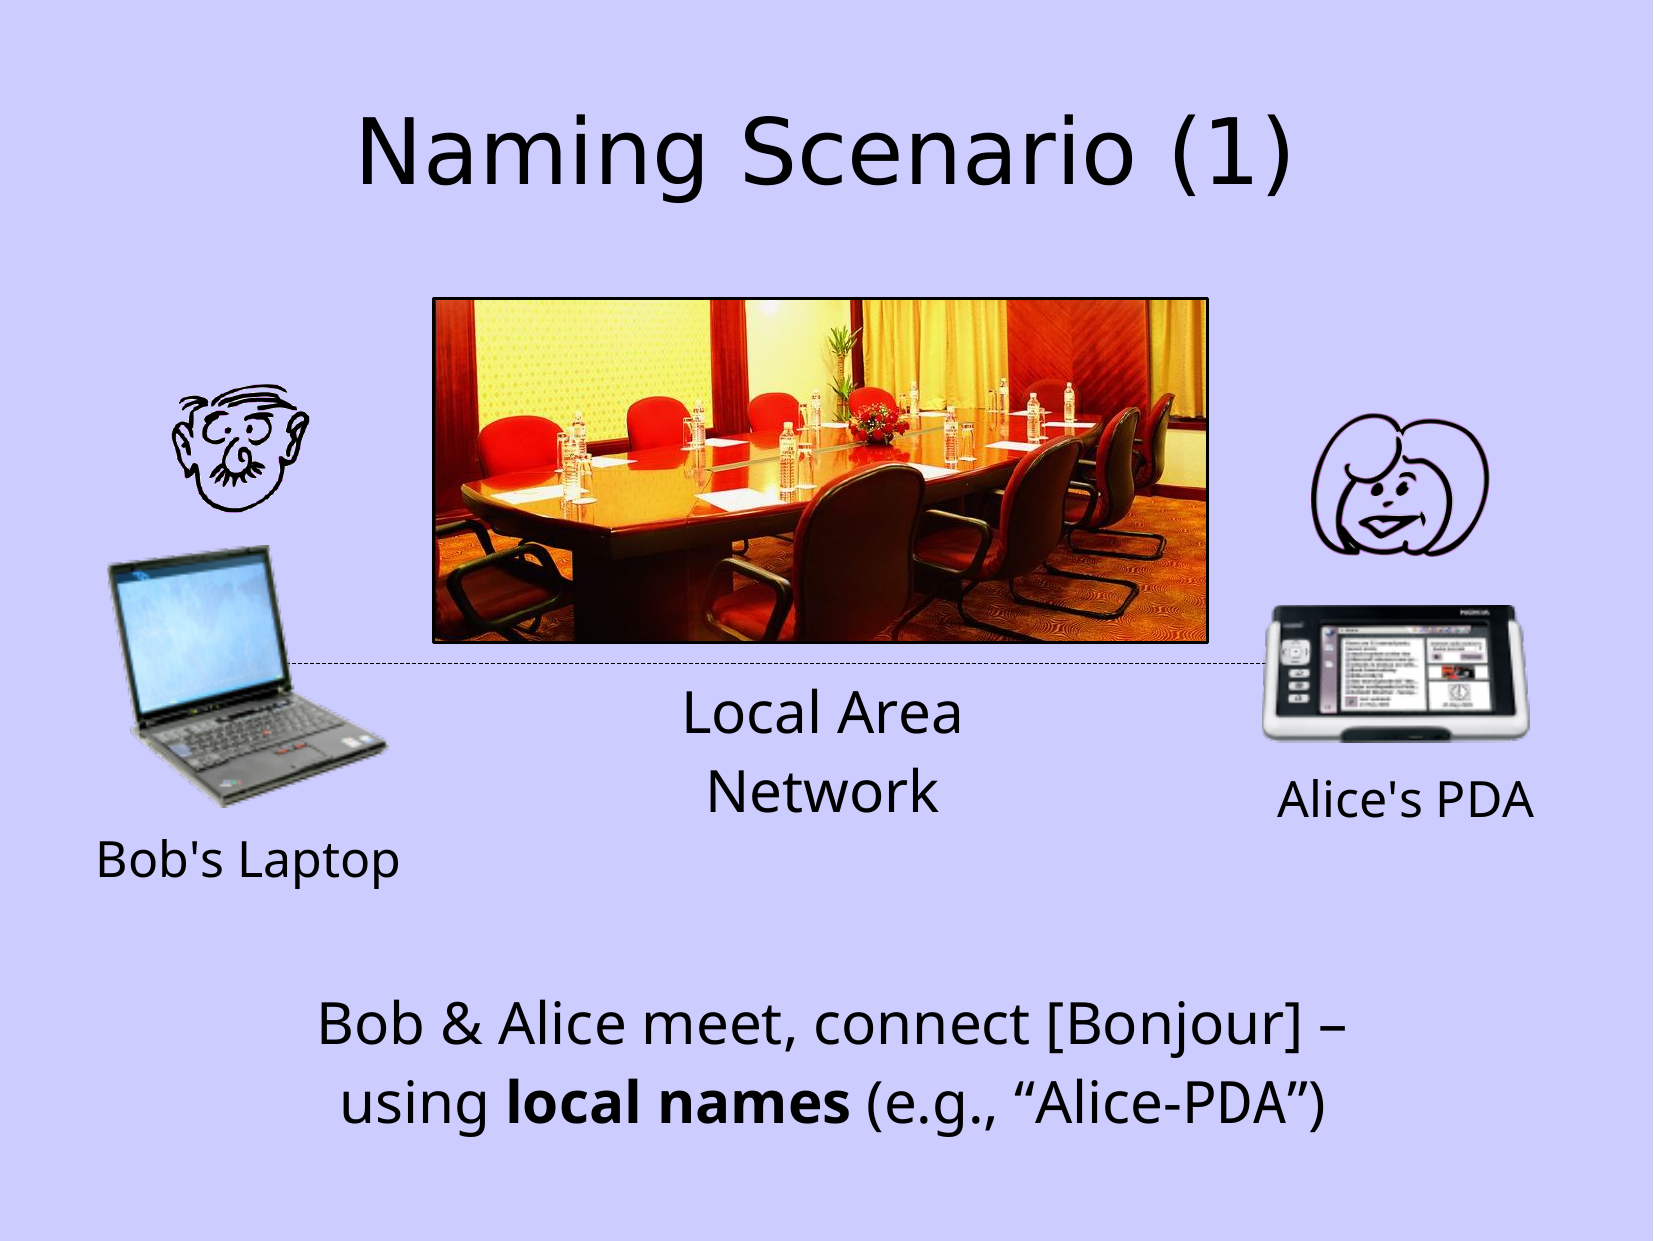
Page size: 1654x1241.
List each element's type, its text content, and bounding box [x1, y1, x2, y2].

picture [1307, 407, 1495, 561]
text_box Bob's Laptop [81, 816, 417, 901]
text_box Alice's PDA [1262, 756, 1550, 841]
picture [107, 545, 389, 808]
picture [167, 380, 314, 517]
text_box Local Area Network [545, 663, 1101, 744]
text_box Bob & Alice meet, connect [Bonjour] – using local names (e.g., “Alice-PDA”) [120, 975, 1546, 1131]
title Naming Scenario (1) [82, 41, 1571, 265]
picture [1262, 605, 1530, 743]
picture [435, 300, 1207, 642]
